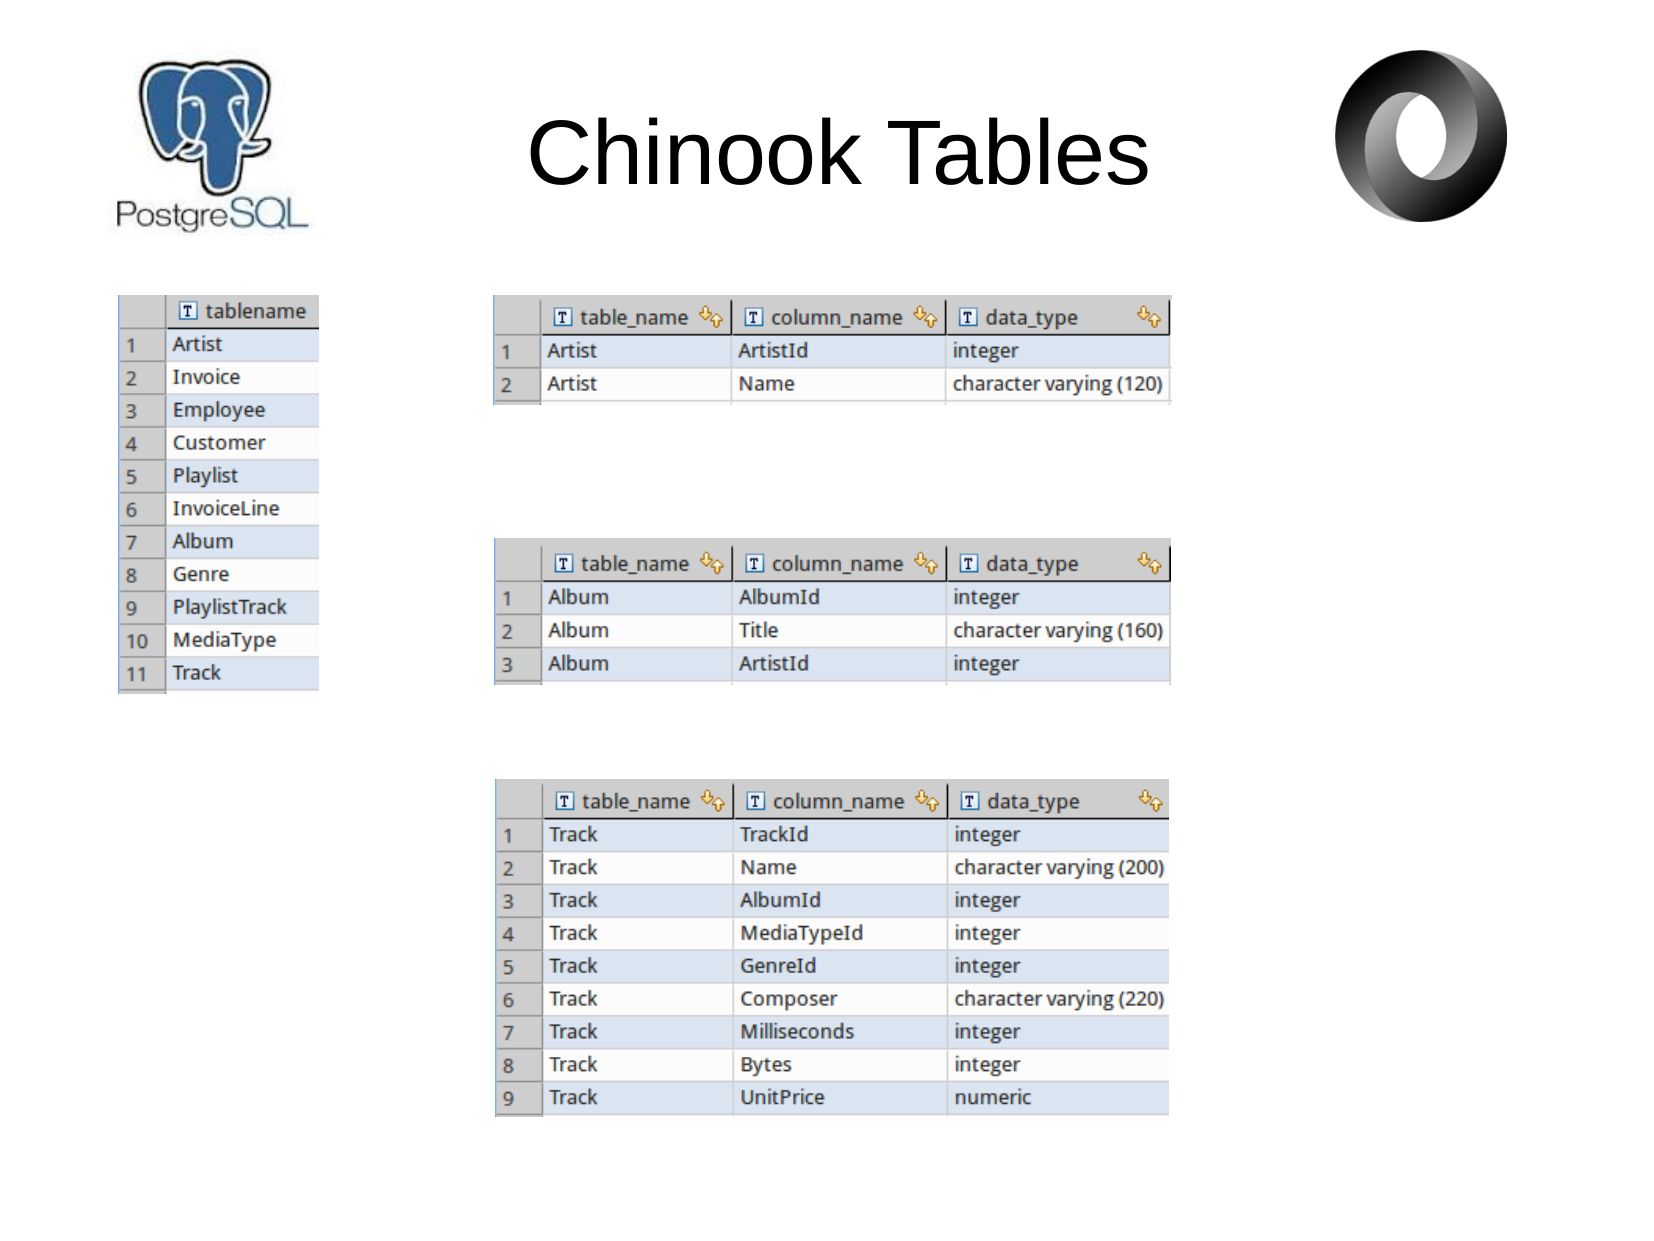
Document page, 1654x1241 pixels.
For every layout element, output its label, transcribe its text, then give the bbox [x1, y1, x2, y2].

picture [494, 538, 1171, 685]
title Chinook Tables [82, 49, 1571, 257]
picture [493, 295, 1172, 405]
picture [118, 295, 319, 694]
picture [58, 50, 356, 237]
picture [495, 779, 1169, 1117]
picture [1335, 50, 1507, 222]
